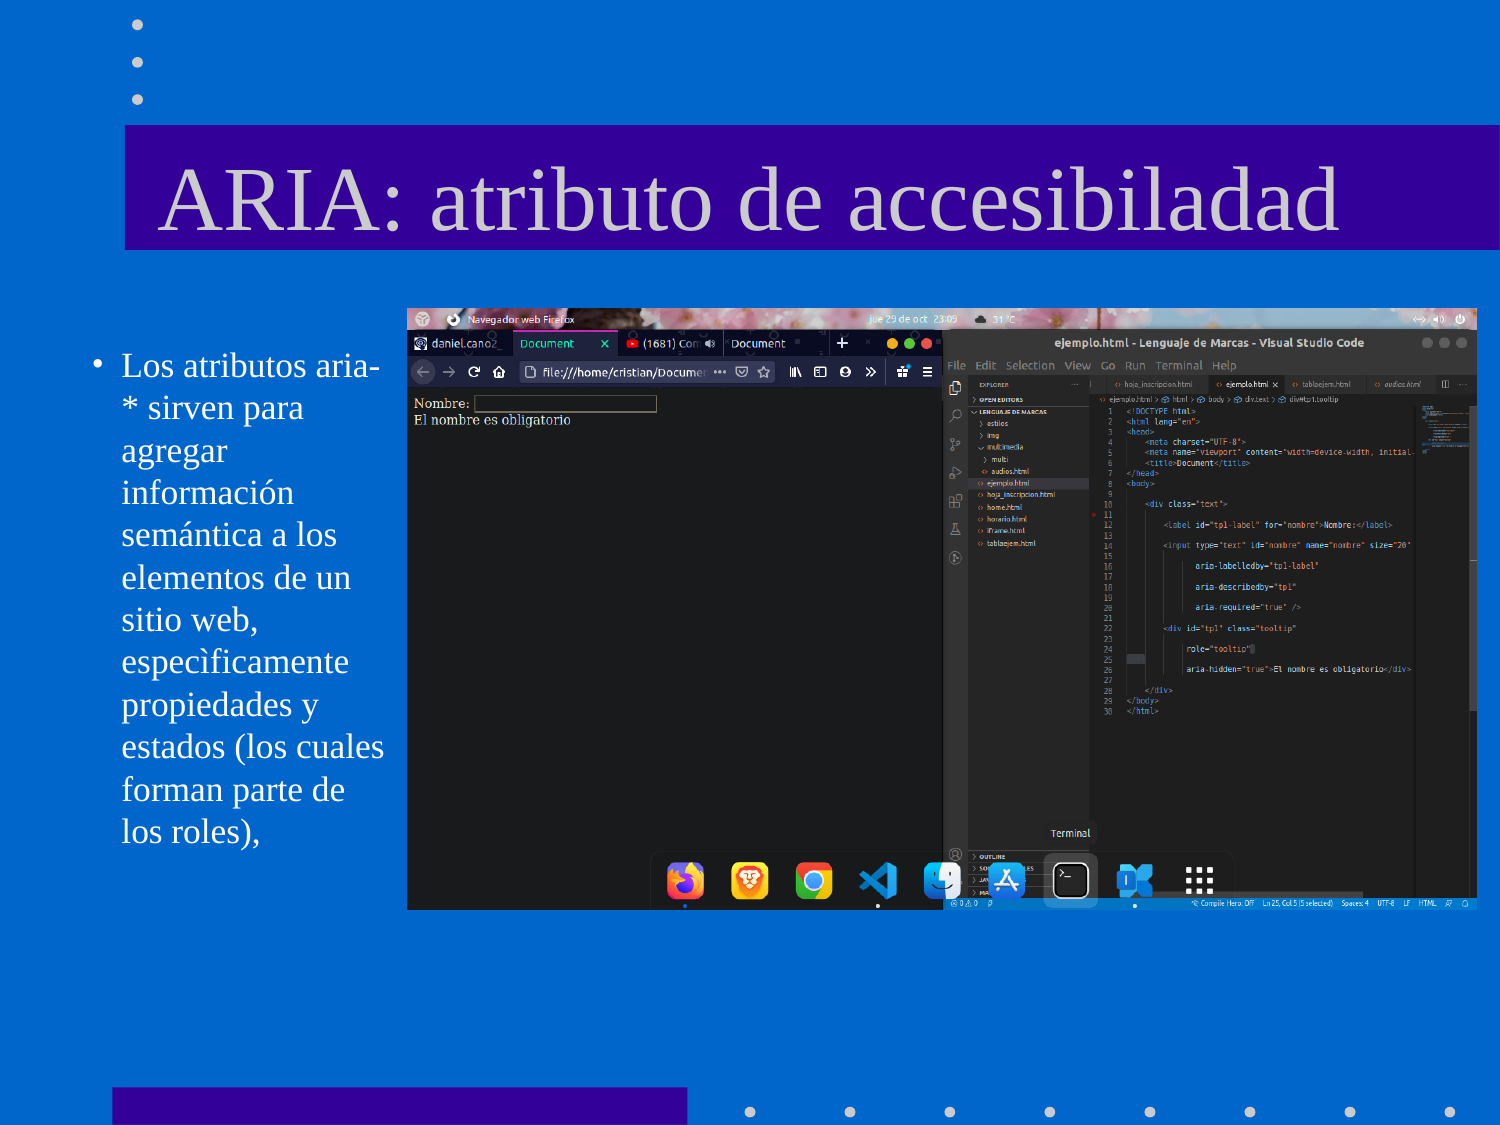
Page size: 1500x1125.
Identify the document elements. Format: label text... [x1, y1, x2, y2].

title ARIA: atributo de accesibiladad [112, 99, 1388, 288]
list Los atributos aria-* sirven para agregar información semántica a los elementos de un sitio web, especìficamente propiedades y estados (los cuales forman parte de los roles), [76, 334, 407, 875]
picture [407, 308, 1477, 910]
